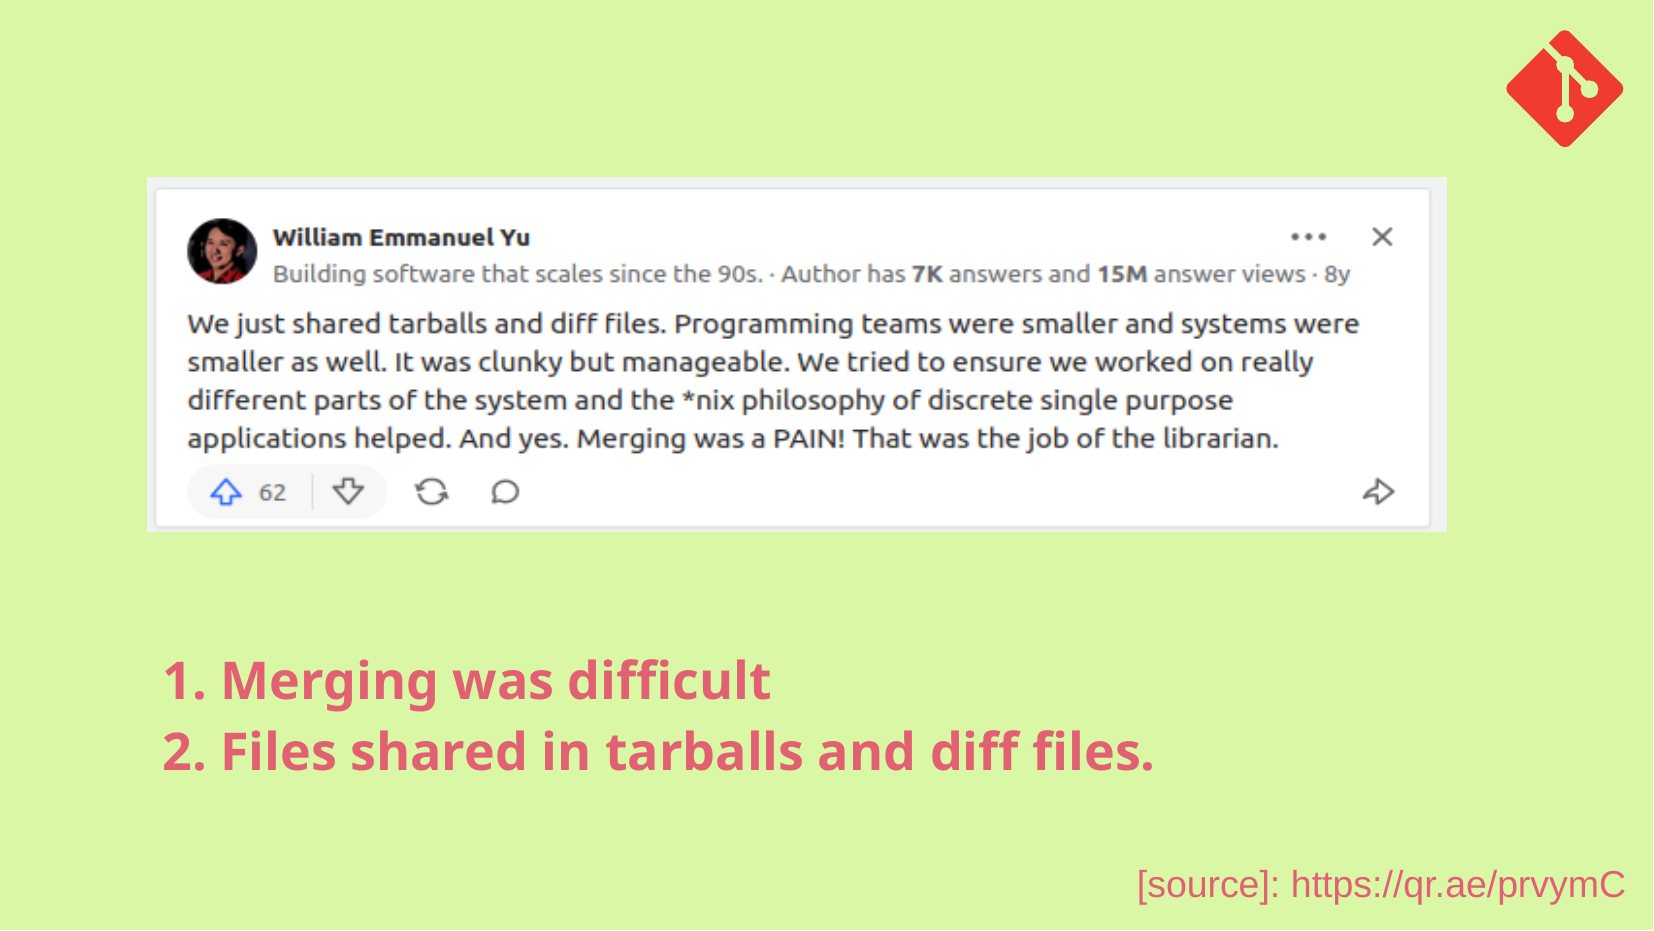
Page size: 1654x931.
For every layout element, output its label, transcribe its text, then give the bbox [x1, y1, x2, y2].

text_box [source]: https://qr.ae/prvymC [1122, 856, 1654, 914]
text_box 1. Merging was difficult 2. Files shared in tarballs and diff files. [147, 636, 1447, 768]
picture [1505, 29, 1625, 148]
picture [147, 177, 1447, 532]
